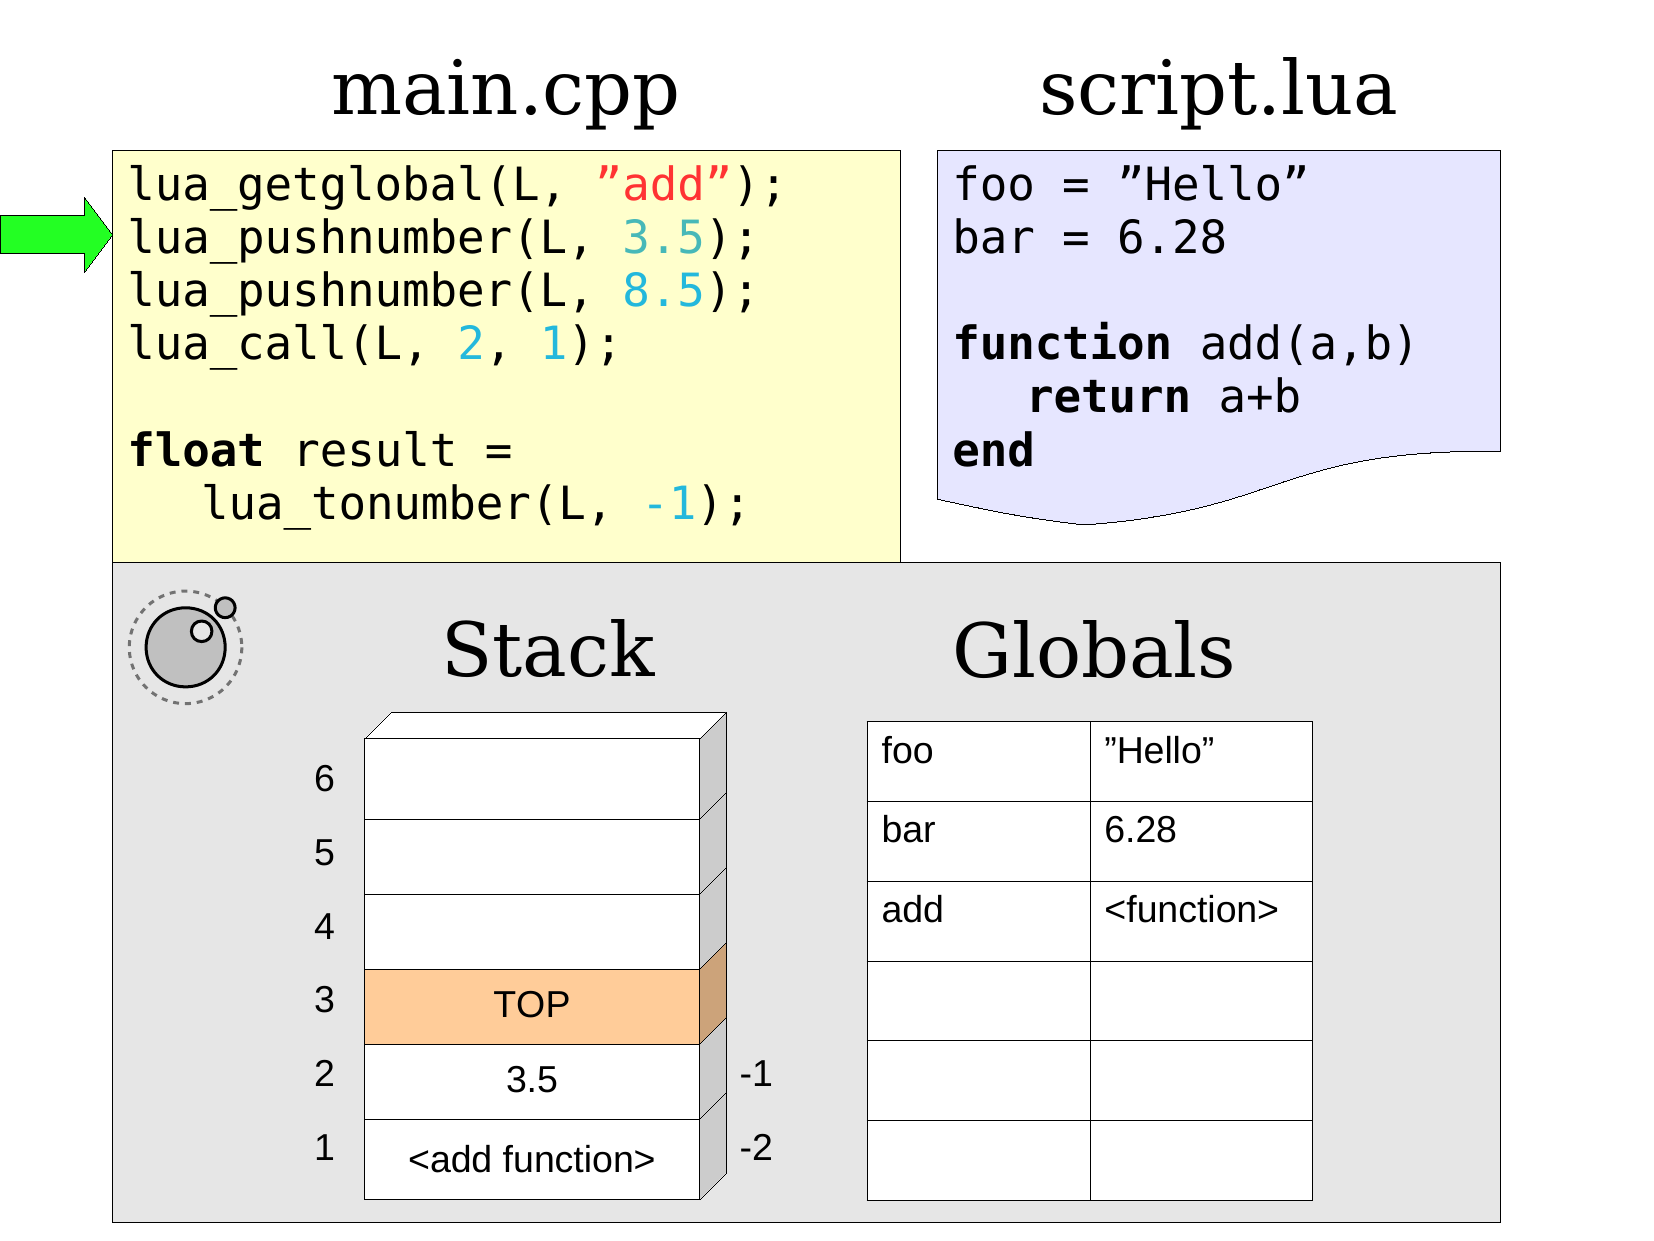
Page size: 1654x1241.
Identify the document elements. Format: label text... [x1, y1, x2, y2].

table_cell 1 [300, 1119, 364, 1192]
text_box Globals [937, 600, 1252, 713]
table_cell [727, 825, 787, 897]
table_cell add [868, 882, 1090, 961]
table_cell [1091, 1041, 1312, 1120]
text_box foo = ”Hello” bar = 6.28 function add(a,b) return a+b end [937, 150, 1501, 525]
table_cell [727, 898, 787, 971]
table_cell 3 [300, 972, 364, 1045]
table_cell [868, 1121, 1090, 1200]
table_cell bar [868, 802, 1090, 881]
text_box <add function> [364, 1120, 699, 1200]
table_cell [868, 962, 1090, 1040]
text_box TOP [364, 970, 699, 1045]
table_cell -1 [727, 1046, 787, 1118]
text_box script.lua [937, 37, 1501, 140]
table_cell [868, 1041, 1090, 1120]
table_cell [1091, 962, 1312, 1040]
table_header foo [868, 722, 1090, 801]
table_cell 6.28 [1091, 802, 1312, 881]
text_box Stack [426, 599, 670, 702]
text_box lua_getglobal(L, ”add”); lua_pushnumber(L, 3.5); lua_pushnumber(L, 8.5); lua_call(L, 2, 1); float result = lua_tonumber(L, -1); [112, 150, 901, 563]
text_box 3.5 [364, 1045, 699, 1120]
table_cell 2 [300, 1046, 364, 1118]
table_header [727, 751, 787, 824]
text_box main.cpp [112, 37, 901, 140]
table_cell [1091, 1121, 1312, 1200]
table_cell [727, 972, 787, 1045]
table_cell -2 [709, 1119, 787, 1192]
table_header ”Hello” [1091, 722, 1312, 801]
table_cell <function> [1091, 882, 1312, 961]
table_cell 5 [300, 825, 364, 897]
table_cell 4 [300, 898, 364, 971]
text_box [112, 562, 1501, 1223]
text_box [0, 197, 113, 273]
table_header 6 [300, 751, 364, 824]
